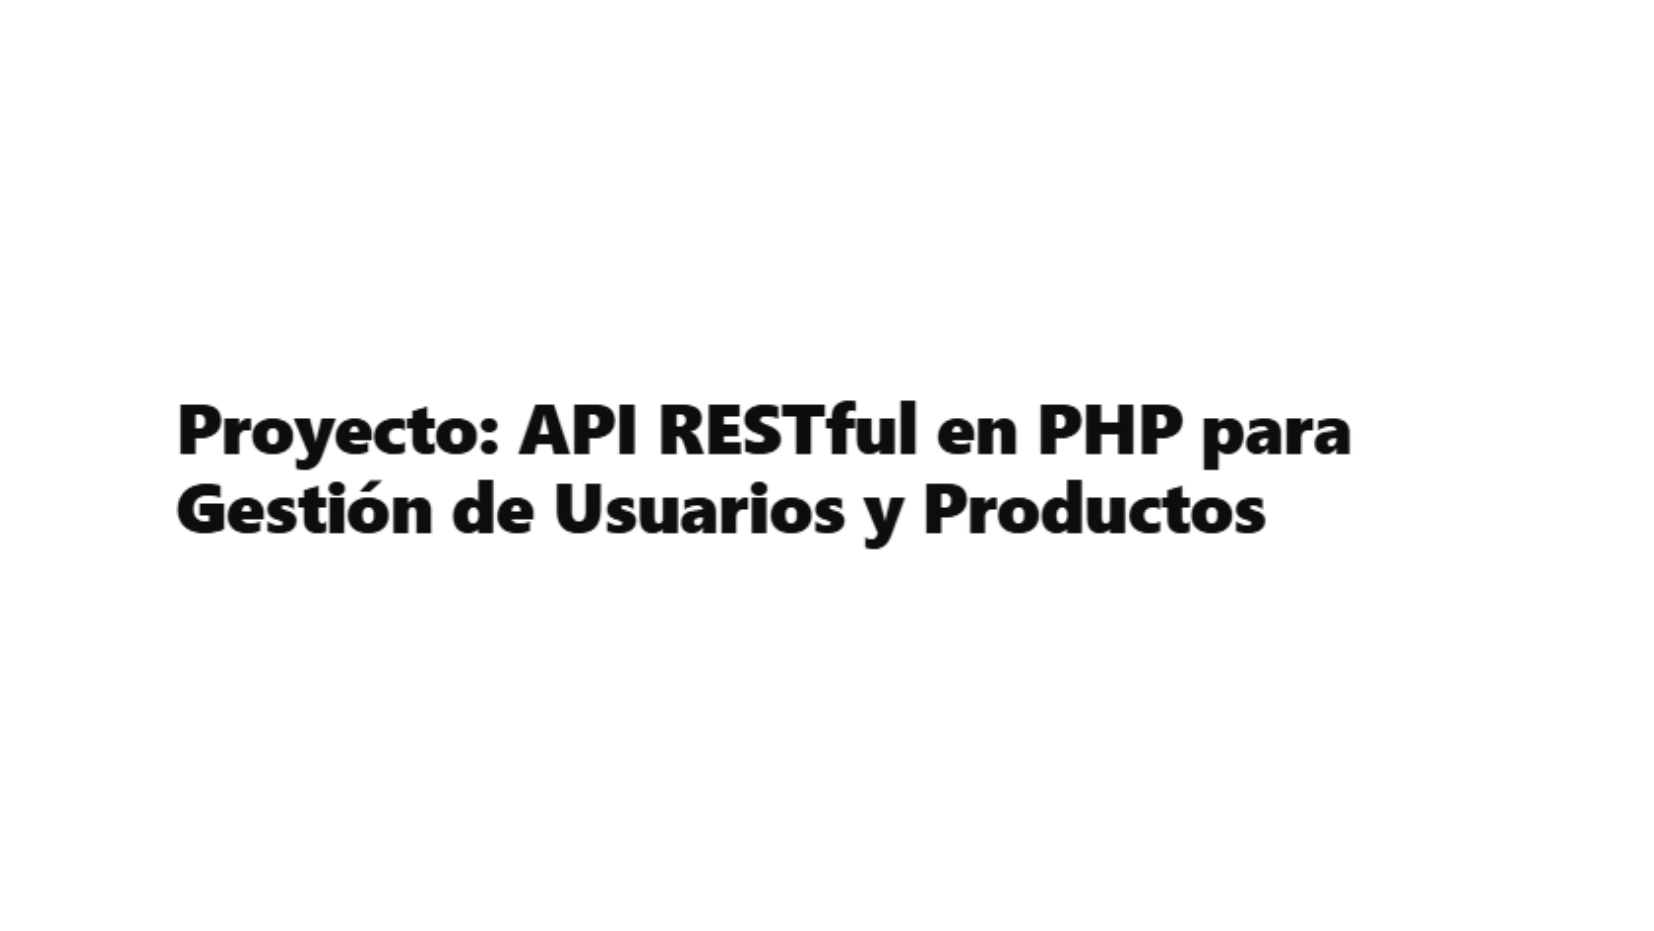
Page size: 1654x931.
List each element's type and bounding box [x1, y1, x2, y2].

picture [118, 324, 1437, 599]
